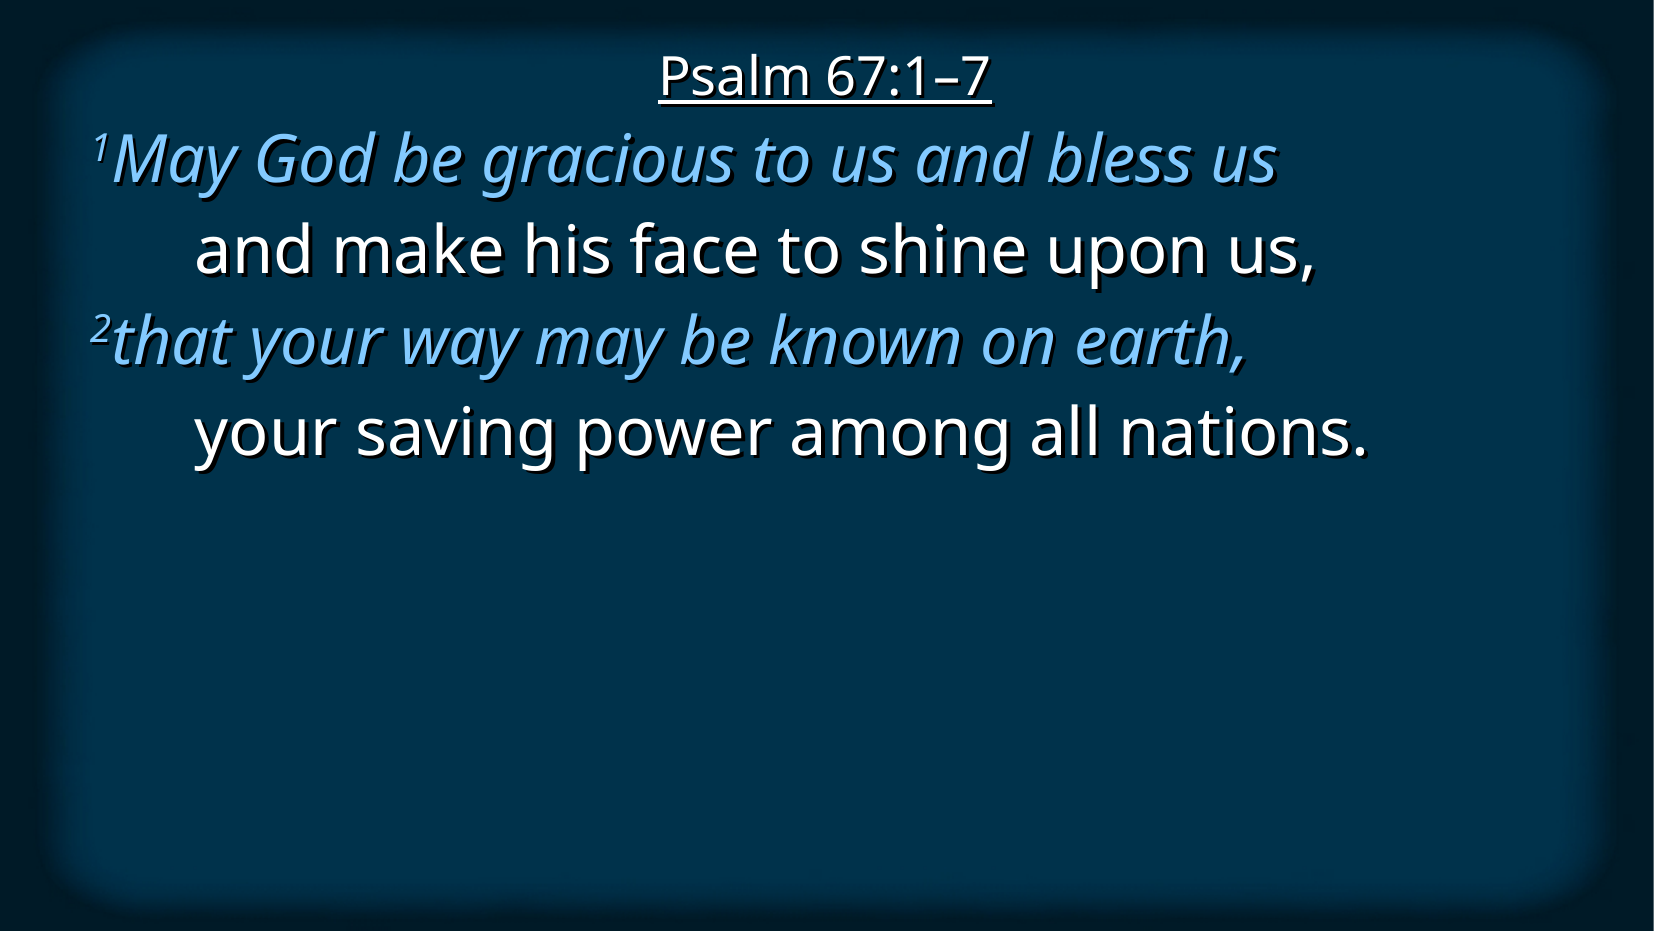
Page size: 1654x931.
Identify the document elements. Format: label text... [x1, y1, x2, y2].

picture [0, 0, 1654, 931]
text_box Psalm 67:1–7 1May God be gracious to us and bless us and make his face to shine upon us, 2that your way may be known on earth, your saving power among all nations. [75, 30, 1576, 472]
